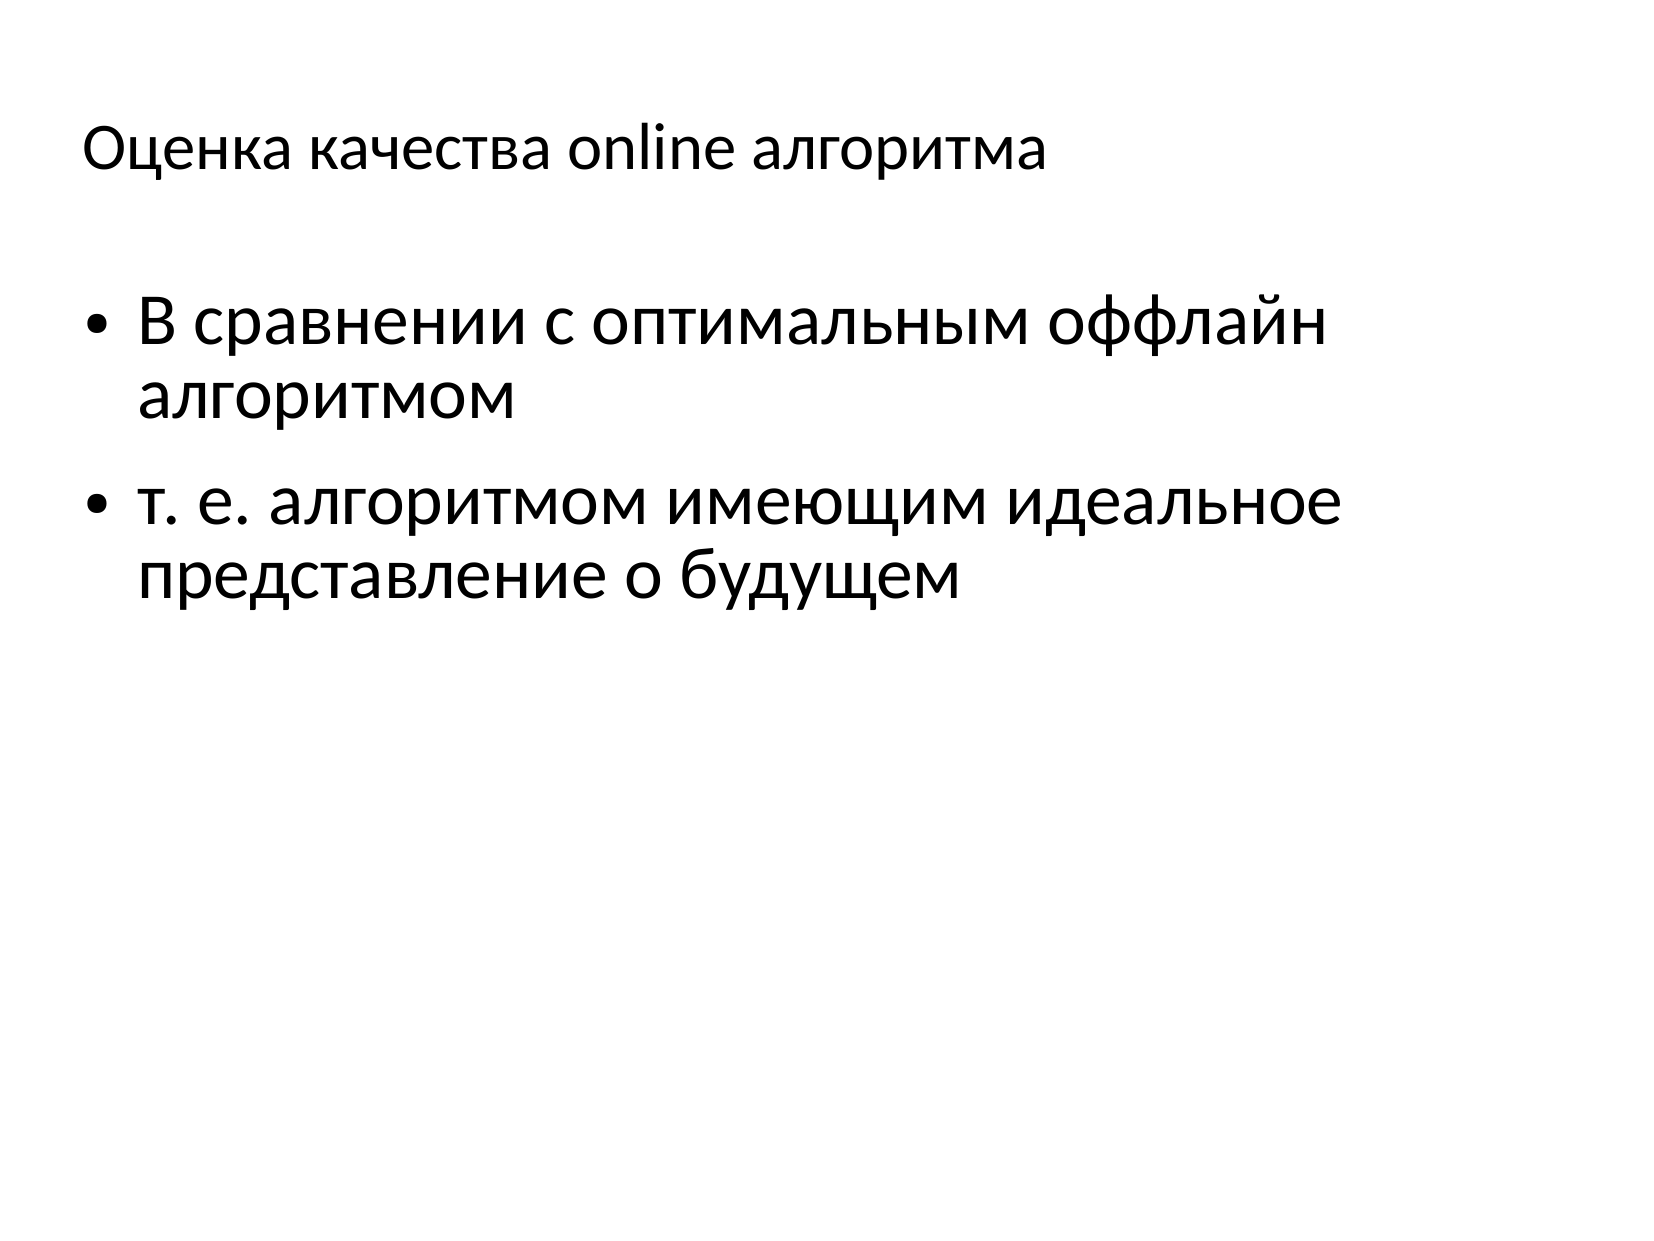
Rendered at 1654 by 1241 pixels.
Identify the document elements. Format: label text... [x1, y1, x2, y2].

title Оценка качества online алгоритма [82, 49, 1571, 257]
list В сравнении с оптимальным оффлайн алгоритмом т. е. алгоритмом имеющим идеальное представление о будущем [66, 289, 1555, 1108]
